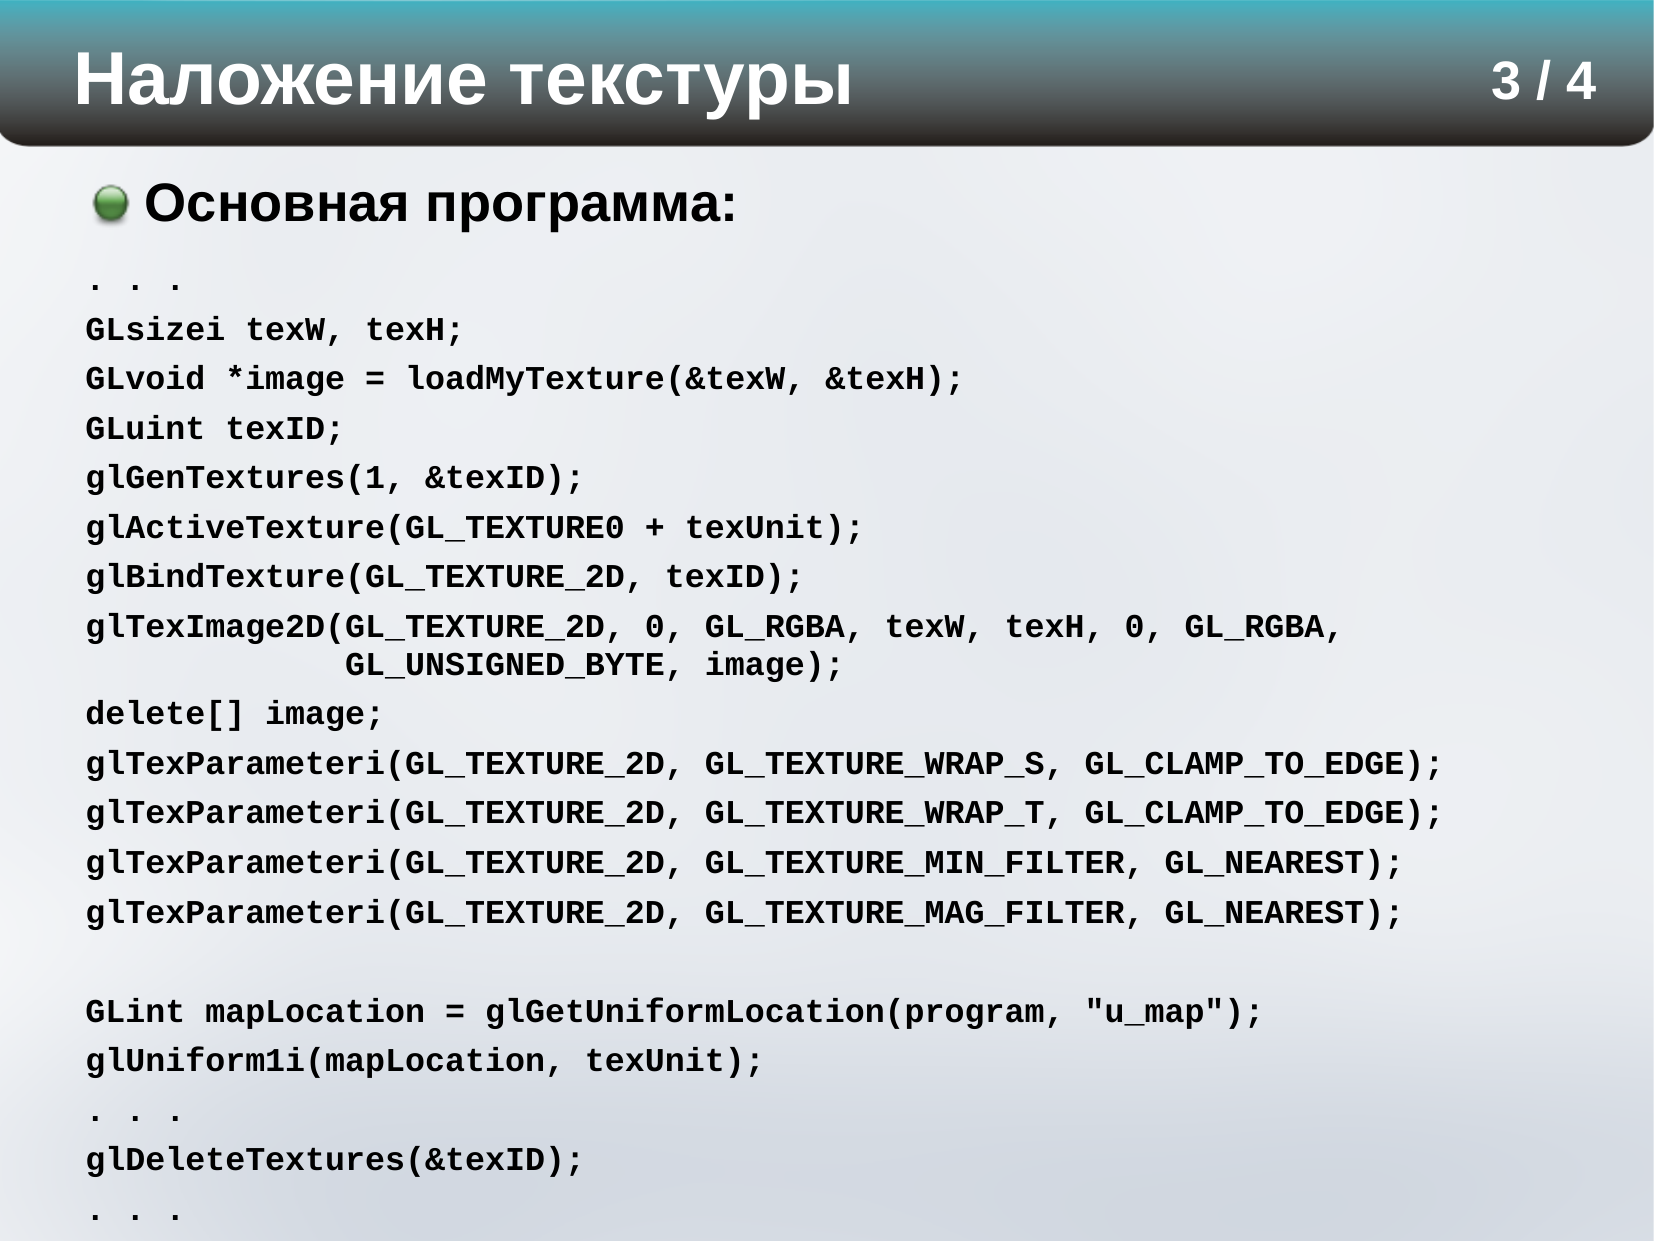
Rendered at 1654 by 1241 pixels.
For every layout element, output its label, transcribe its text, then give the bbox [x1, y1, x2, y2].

text_box Наложение текстуры [59, 29, 1182, 129]
text_box <number> / 4 [1476, 42, 1654, 165]
picture [0, 0, 1654, 1241]
text_box Основная программа: . . . GLsizei texW, texH; GLvoid *image = loadMyTexture(&texW, &texH); GLuint texID; glGenTextures(1, &texID); glActiveTexture(GL_TEXTURE0 + texUnit); glBindTexture(GL_TEXTURE_2D, texID); glTexImage2D(GL_TEXTURE_2D, 0, GL_RGBA, texW, texH, 0, GL_RGBA, GL_UNSIGNED_BYTE, image); delete[] image; glTexParameteri(GL_TEXTURE_2D, GL_TEXTURE_WRAP_S, GL_CLAMP_TO_EDGE); glTexParameteri(GL_TEXTURE_2D, GL_TEXTURE_WRAP_T, GL_CLAMP_TO_EDGE); glTexParameteri(GL_TEXTURE_2D, GL_TEXTURE_MIN_FILTER, GL_NEAREST); glTexParameteri(GL_TEXTURE_2D, GL_TEXTURE_MAG_FILTER, GL_NEAREST); GLint mapLocation = glGetUniformLocation(program, "u_map"); glUniform1i(mapLocation, texUnit); . . . glDeleteTextures(&texID); . . . [70, 165, 1654, 1238]
